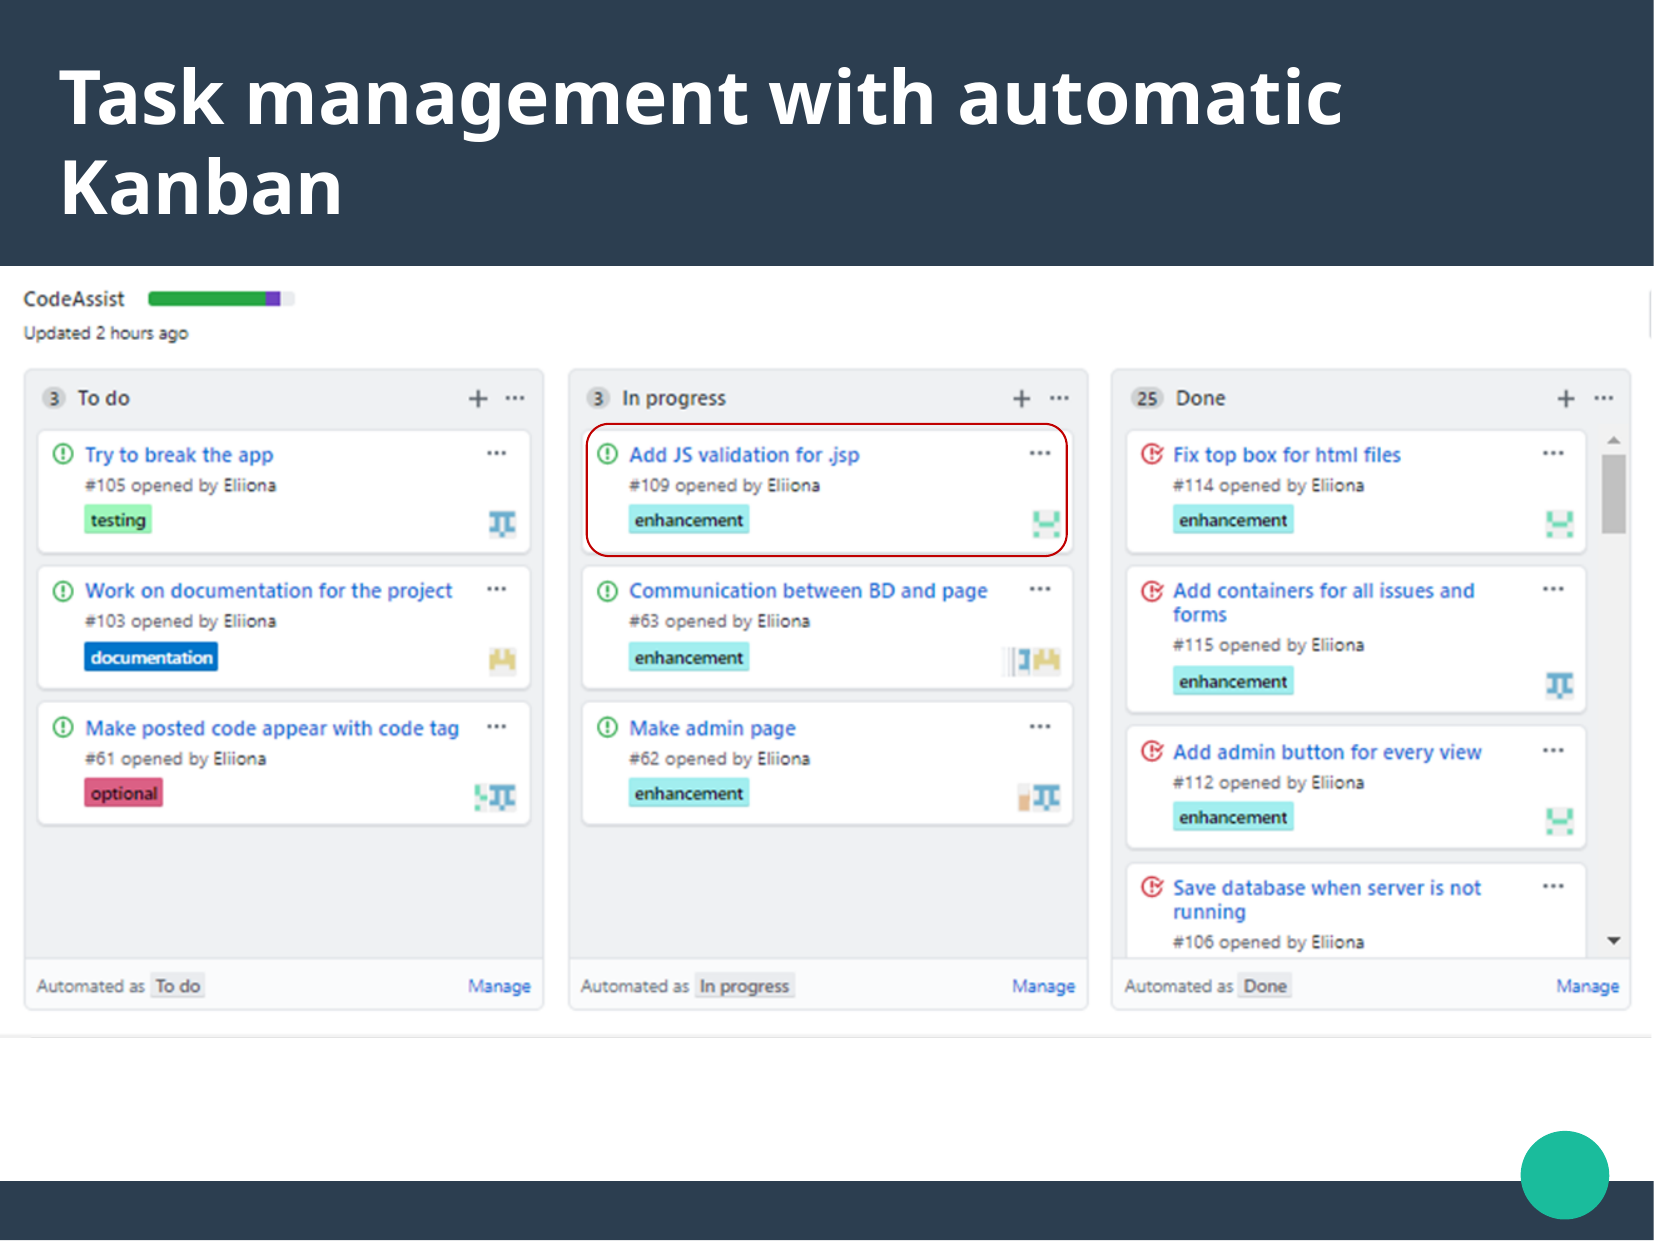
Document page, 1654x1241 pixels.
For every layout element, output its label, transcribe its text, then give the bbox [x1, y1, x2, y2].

title Task management with automatic Kanban [59, 49, 1595, 207]
picture [0, 275, 1652, 1038]
